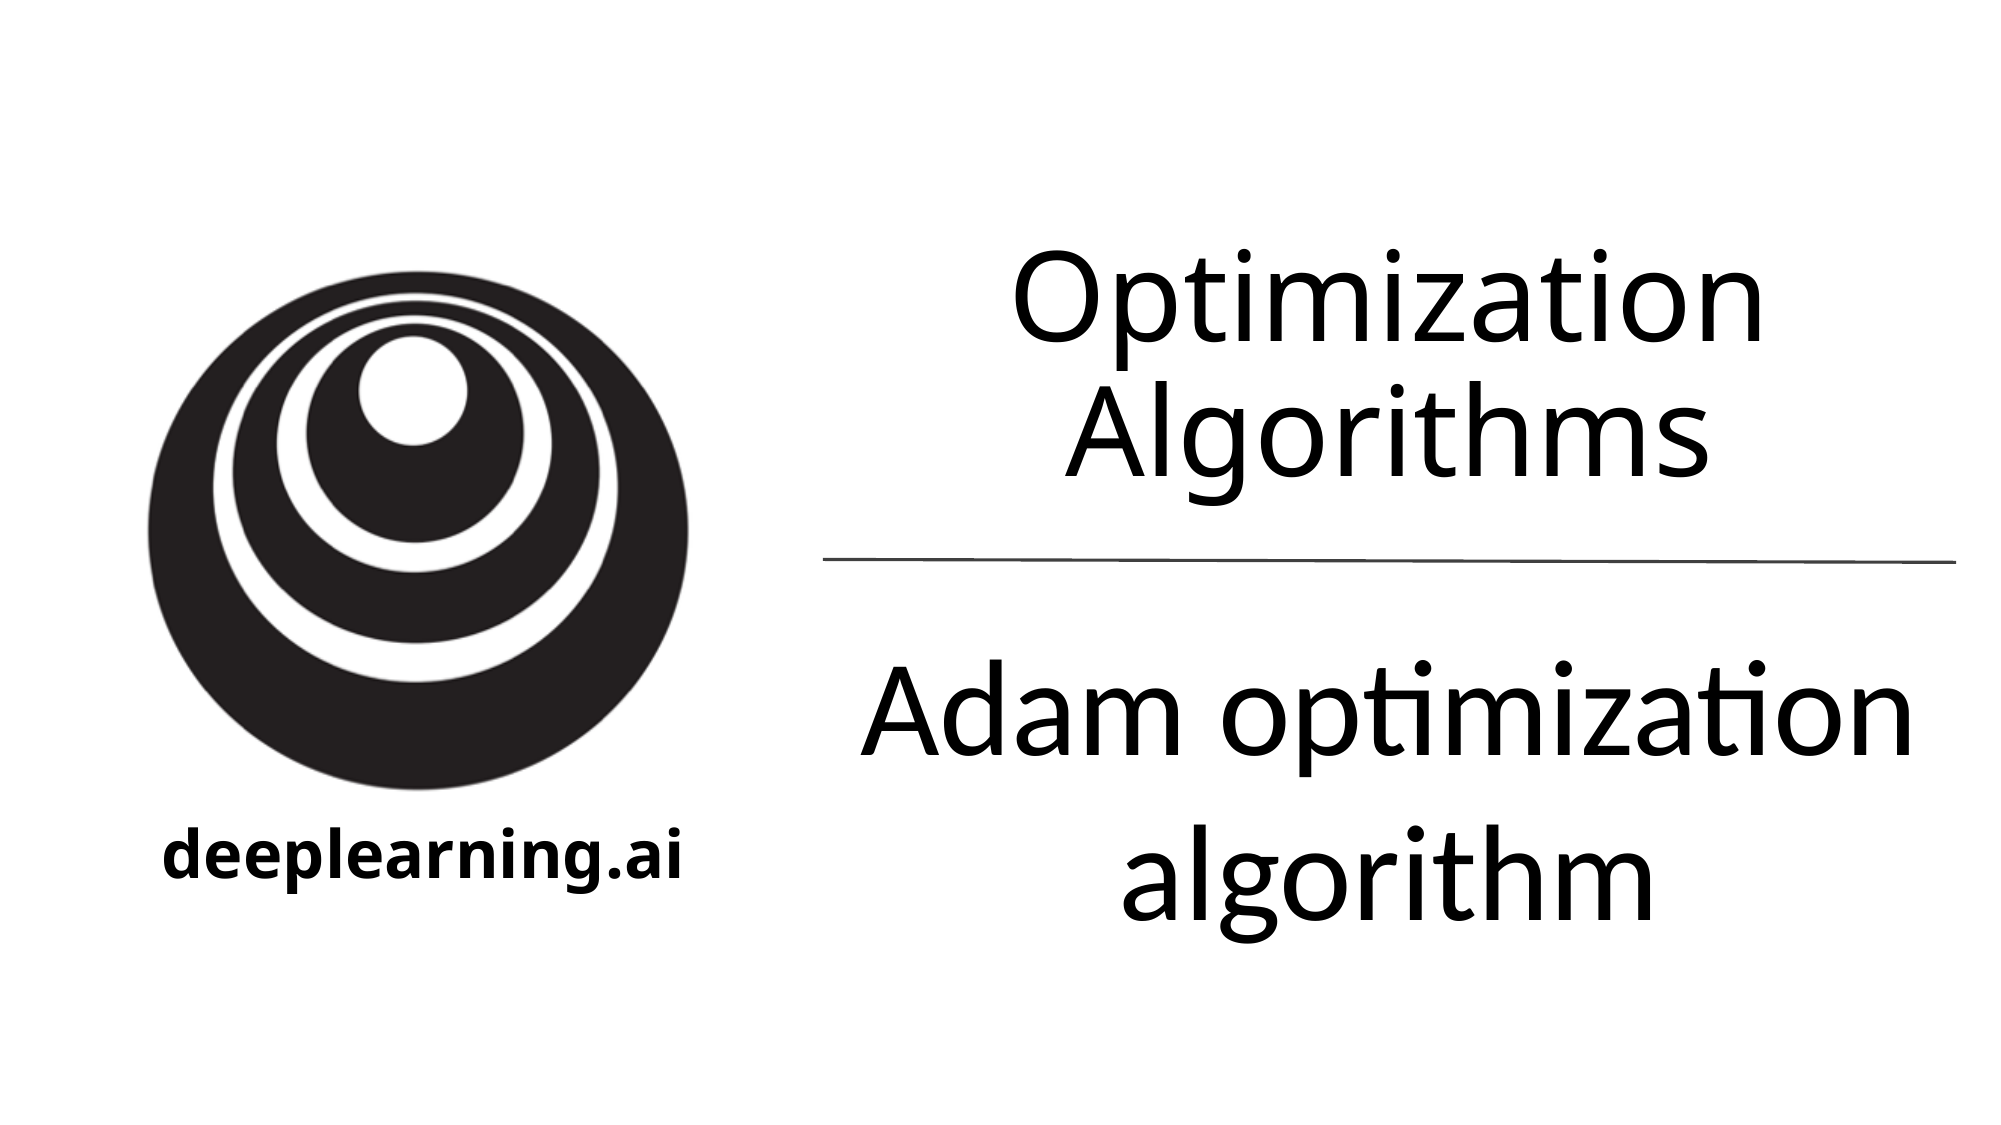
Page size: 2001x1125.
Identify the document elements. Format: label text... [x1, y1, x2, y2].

text_box Adam optimization algorithm [793, 610, 1986, 956]
title Optimization Algorithms [929, 194, 1850, 512]
picture [108, 234, 739, 768]
text_box deeplearning.ai [56, 768, 790, 901]
